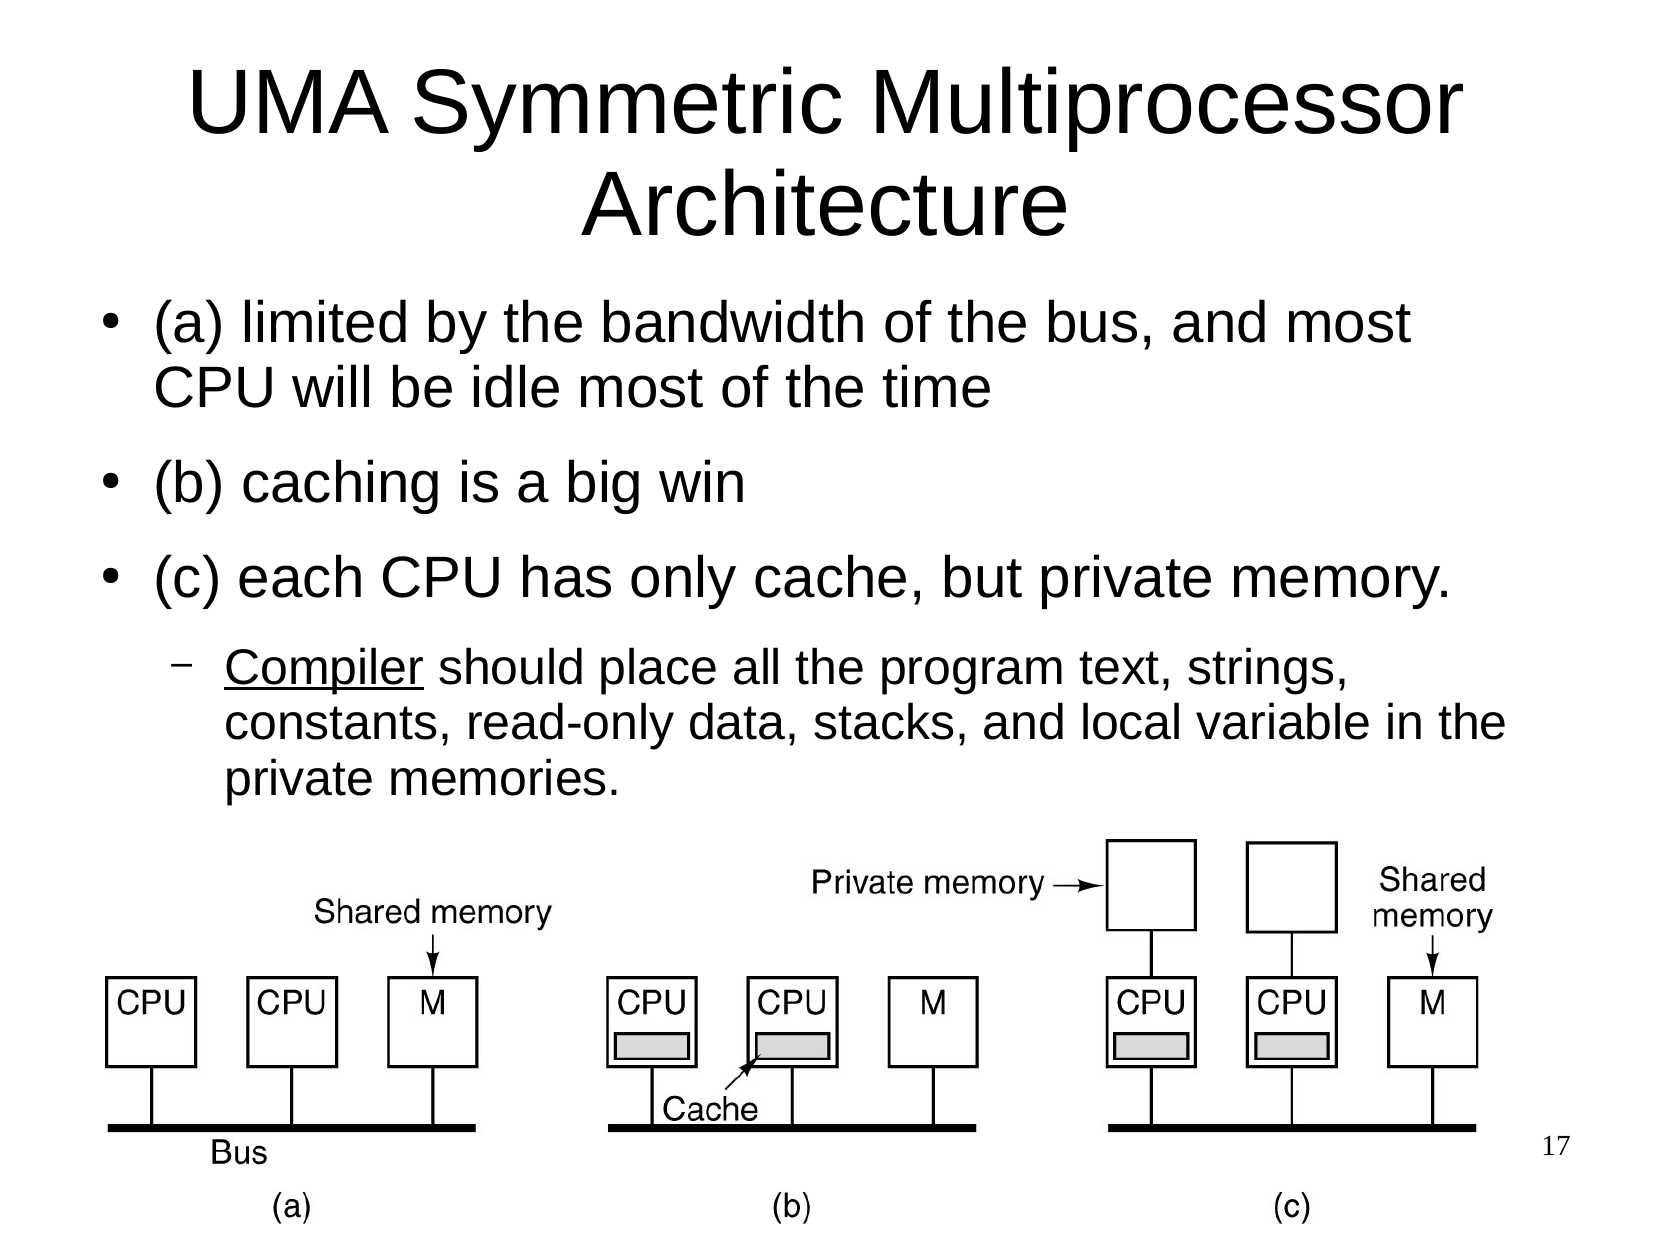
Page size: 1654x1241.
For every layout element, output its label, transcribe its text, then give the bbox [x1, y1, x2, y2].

picture [105, 839, 1493, 1224]
title UMA Symmetric Multiprocessor Architecture [82, 49, 1571, 257]
list (a) limited by the bandwidth of the bus, and most CPU will be idle most of the time (b) caching is a big win (c) each CPU has only cache, but private memory. Compiler should place all the program text, strings, constants, read-only data, stacks, and local variable in the private memories. [82, 290, 1538, 1010]
